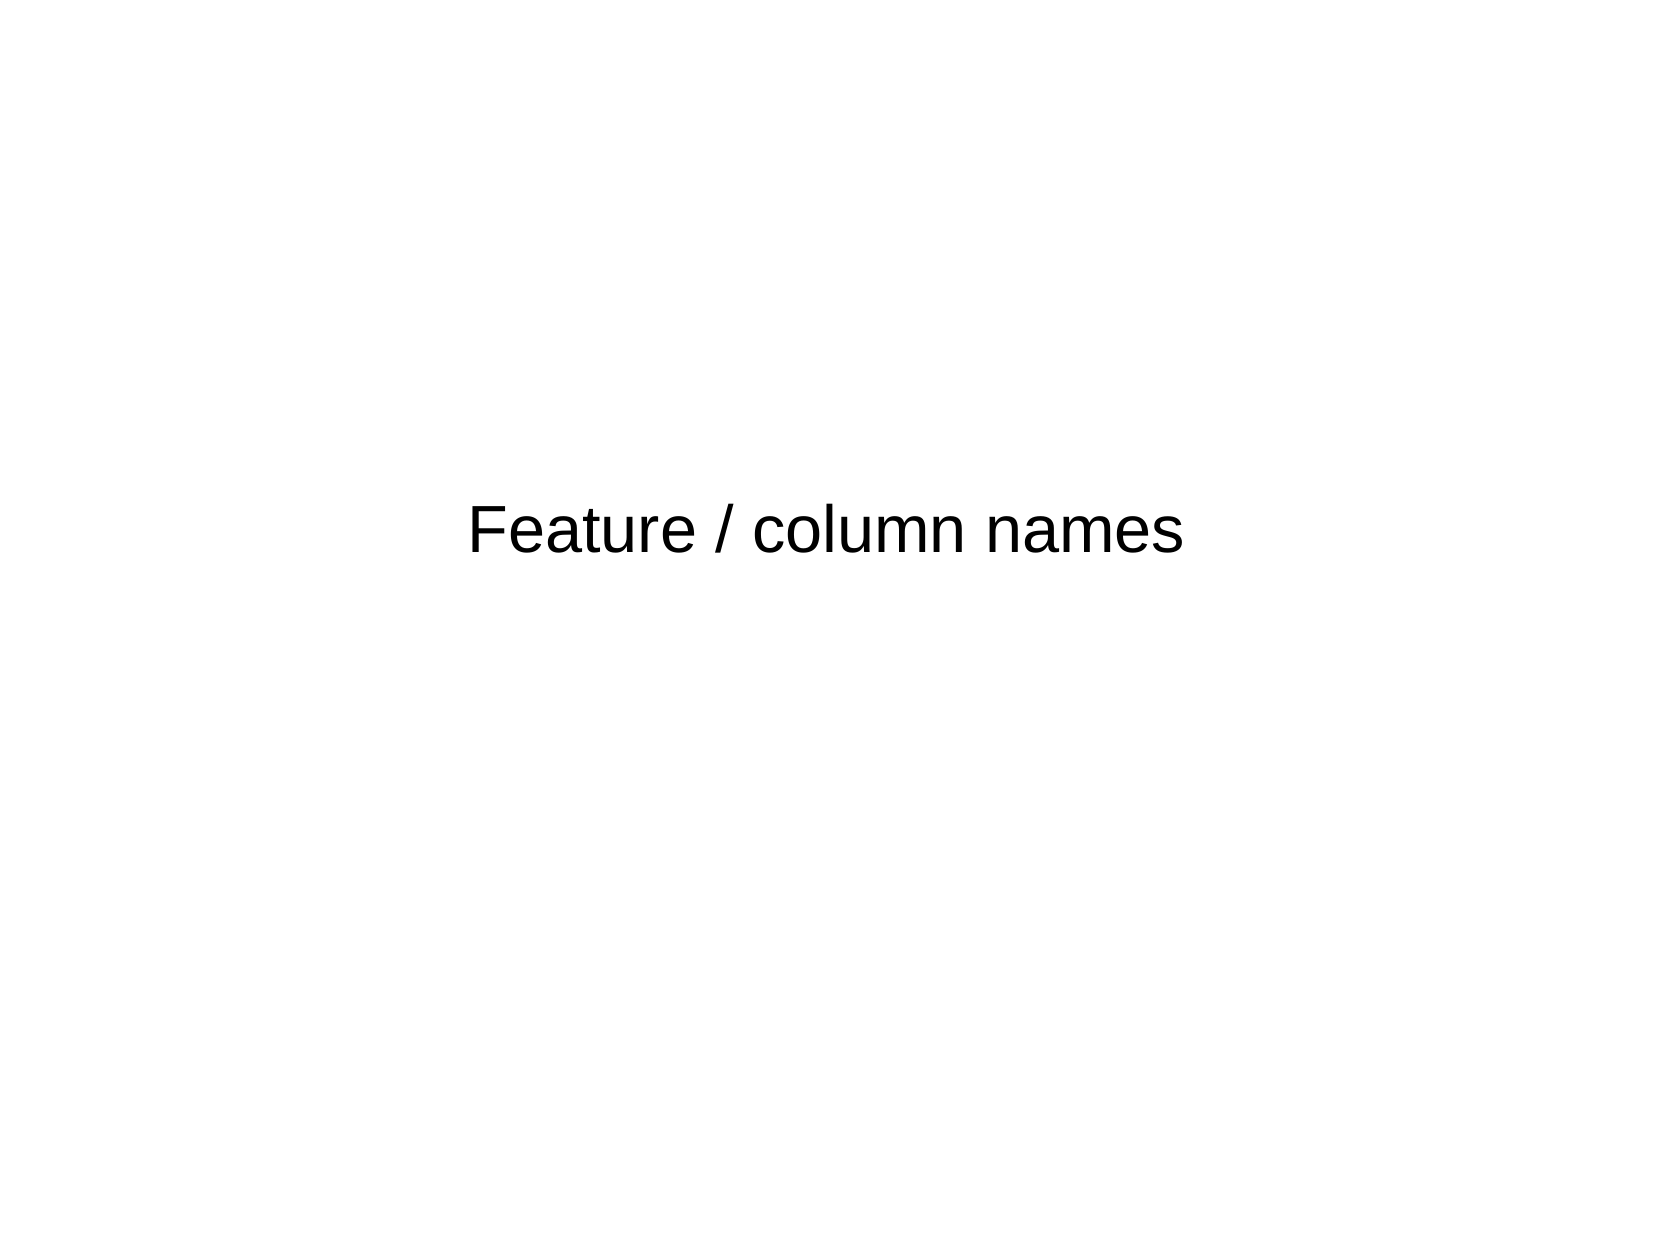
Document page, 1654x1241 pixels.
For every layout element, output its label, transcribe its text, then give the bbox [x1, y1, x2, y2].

subtitle Feature / column names [82, 49, 1571, 1010]
